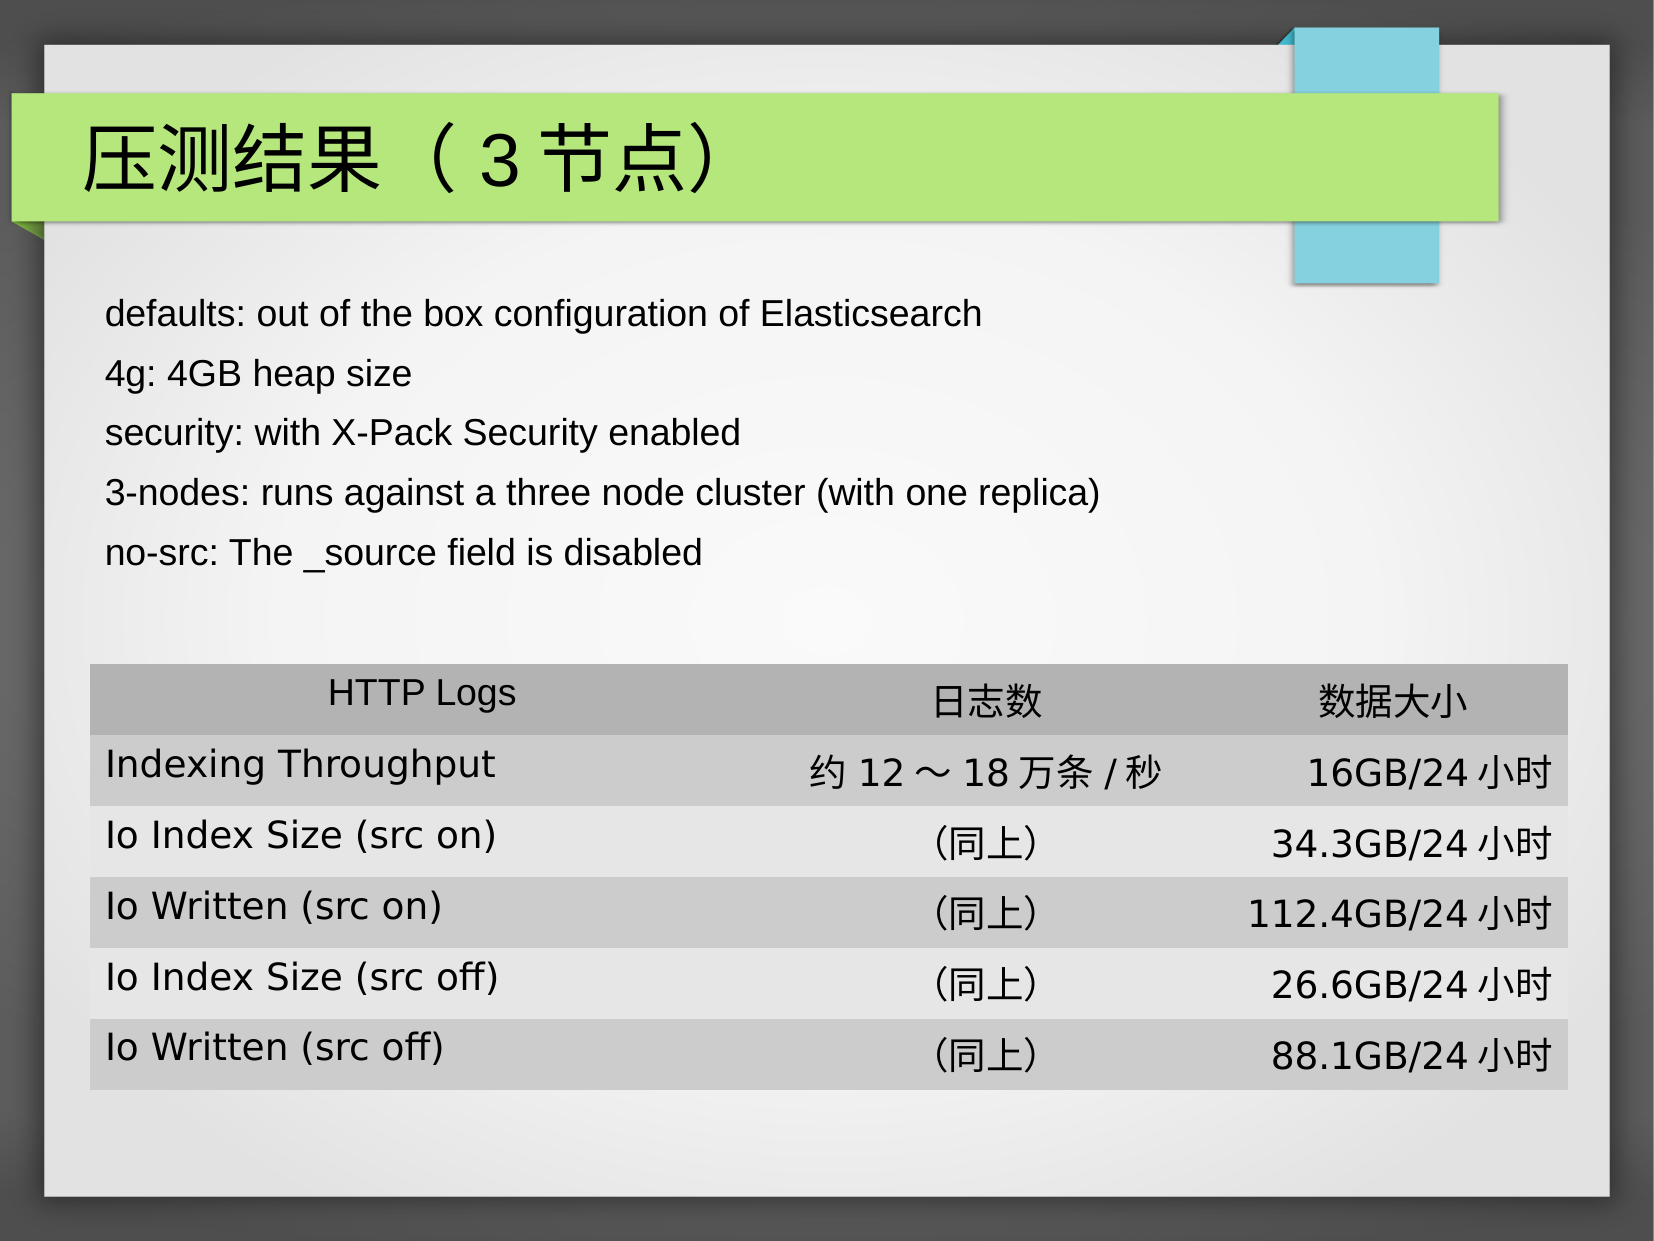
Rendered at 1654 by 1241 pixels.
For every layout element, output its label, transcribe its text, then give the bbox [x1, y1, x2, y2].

table_cell Indexing Throughput [90, 735, 754, 806]
table_cell Io Index Size (src off) [90, 948, 754, 1019]
table_header HTTP Logs [90, 664, 754, 735]
table_cell （同上） [754, 806, 1218, 877]
table_cell 88.1GB/24小时 [1218, 1019, 1568, 1090]
text_box defaults: out of the box configuration of Elasticsearch 4g: 4GB heap size security: with X-Pack Security enabled 3-nodes: runs against a three node cluster (with one replica) no-src: The _source field is disabled [90, 285, 1116, 581]
table_cell 26.6GB/24小时 [1218, 948, 1568, 1019]
picture [0, 0, 1654, 1241]
table_cell （同上） [754, 1019, 1218, 1090]
table_cell Io Written (src off) [90, 1019, 754, 1090]
table_cell （同上） [754, 948, 1218, 1019]
table_cell （同上） [754, 877, 1218, 948]
table_header 日志数 [754, 664, 1218, 735]
table_header 数据大小 [1218, 664, 1568, 735]
table_cell 112.4GB/24小时 [1218, 877, 1568, 948]
table_cell 约12～18万条/秒 [754, 735, 1218, 806]
table_cell Io Written (src on) [90, 877, 754, 948]
title 压测结果（3节点） [82, 94, 1264, 213]
table_cell Io Index Size (src on) [90, 806, 754, 877]
table_cell 16GB/24小时 [1218, 735, 1568, 806]
table_cell 34.3GB/24小时 [1218, 806, 1568, 877]
